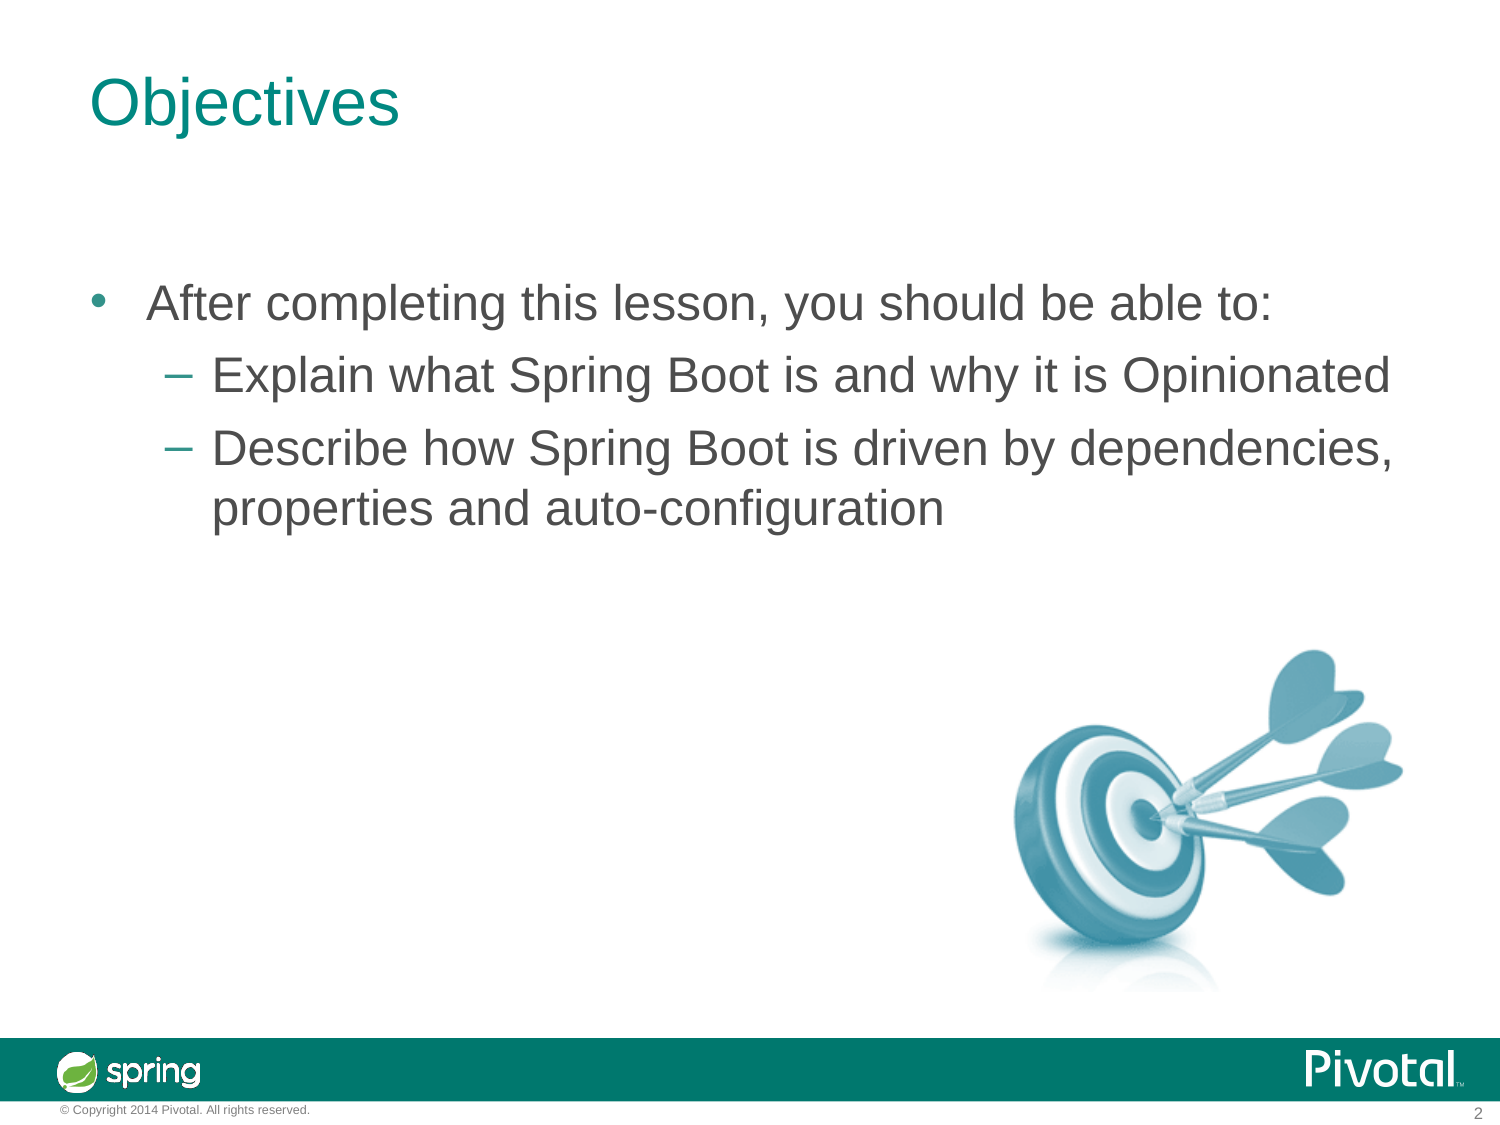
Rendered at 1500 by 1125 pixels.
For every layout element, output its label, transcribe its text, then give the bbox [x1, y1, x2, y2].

picture [32, 1041, 210, 1103]
picture [1306, 1050, 1464, 1087]
title Objectives [75, 45, 1426, 233]
list After completing this lesson, you should be able to: Explain what Spring Boot is and why it is Opinionated Describe how Spring Boot is driven by dependencies, properties and auto-configuration [75, 262, 1426, 1005]
